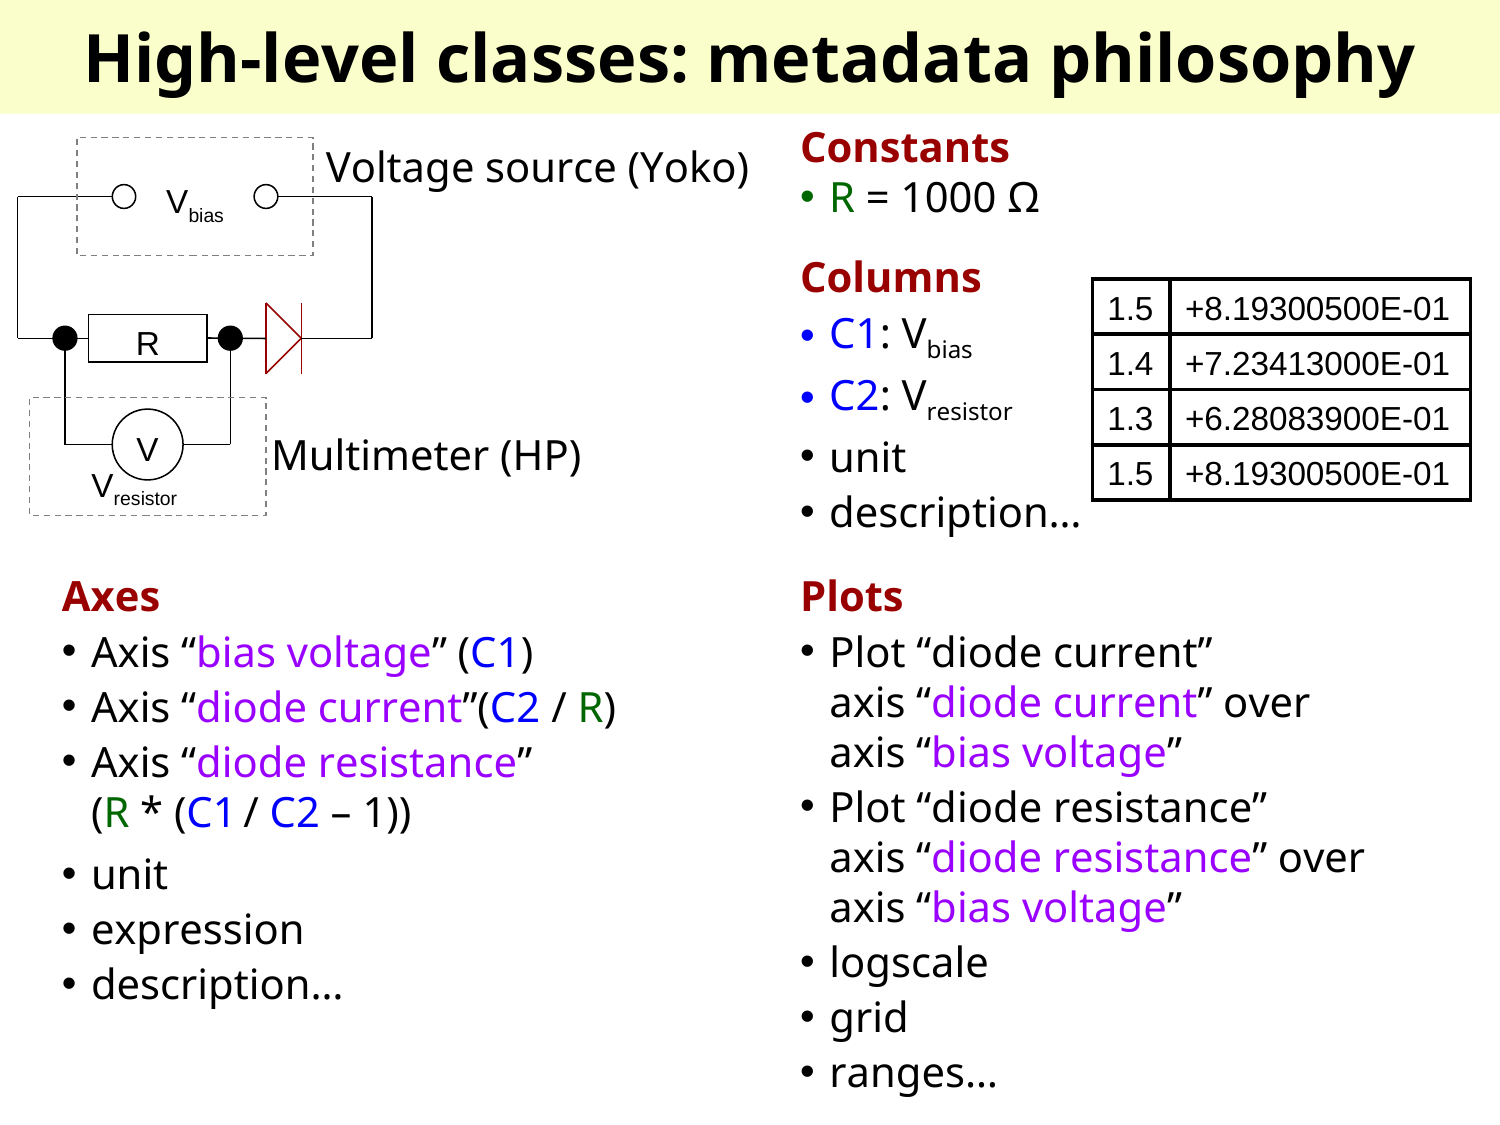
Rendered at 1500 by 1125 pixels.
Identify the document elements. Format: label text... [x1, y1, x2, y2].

table_cell +8.19300500E-01 [1175, 447, 1469, 498]
table_header +8.19300500E-01 [1175, 281, 1469, 332]
text_box Voltage source (Yoko) [311, 133, 765, 199]
text_box Vresistor [76, 456, 219, 518]
text_box Multimeter (HP) [256, 420, 597, 487]
text_box [53, 326, 77, 351]
text_box [218, 326, 243, 351]
text_box Plots Plot “diode current” axis “diode current” over axis “bias voltage” Plot “diode resistance” axis “diode resistance” over axis “bias voltage” logscale grid ranges… [785, 562, 1500, 1105]
title High-level classes: metadata philosophy [0, 0, 1500, 114]
text_box Vbias [135, 172, 255, 234]
text_box R [100, 314, 196, 370]
text_box V [112, 420, 184, 477]
table_cell +7.23413000E-01 [1175, 336, 1469, 388]
text_box Columns C1: Vbias C2: Vresistor unit description… [785, 243, 1175, 544]
text_box Constants R = 1000 Ω [785, 113, 1203, 230]
text_box Axes Axis “bias voltage” (C1) Axis “diode current”(C2 / R) Axis “diode resistance” (R * (C1 / C2 – 1)) unit expression description… [47, 562, 751, 1017]
table_cell +6.28083900E-01 [1175, 391, 1469, 443]
